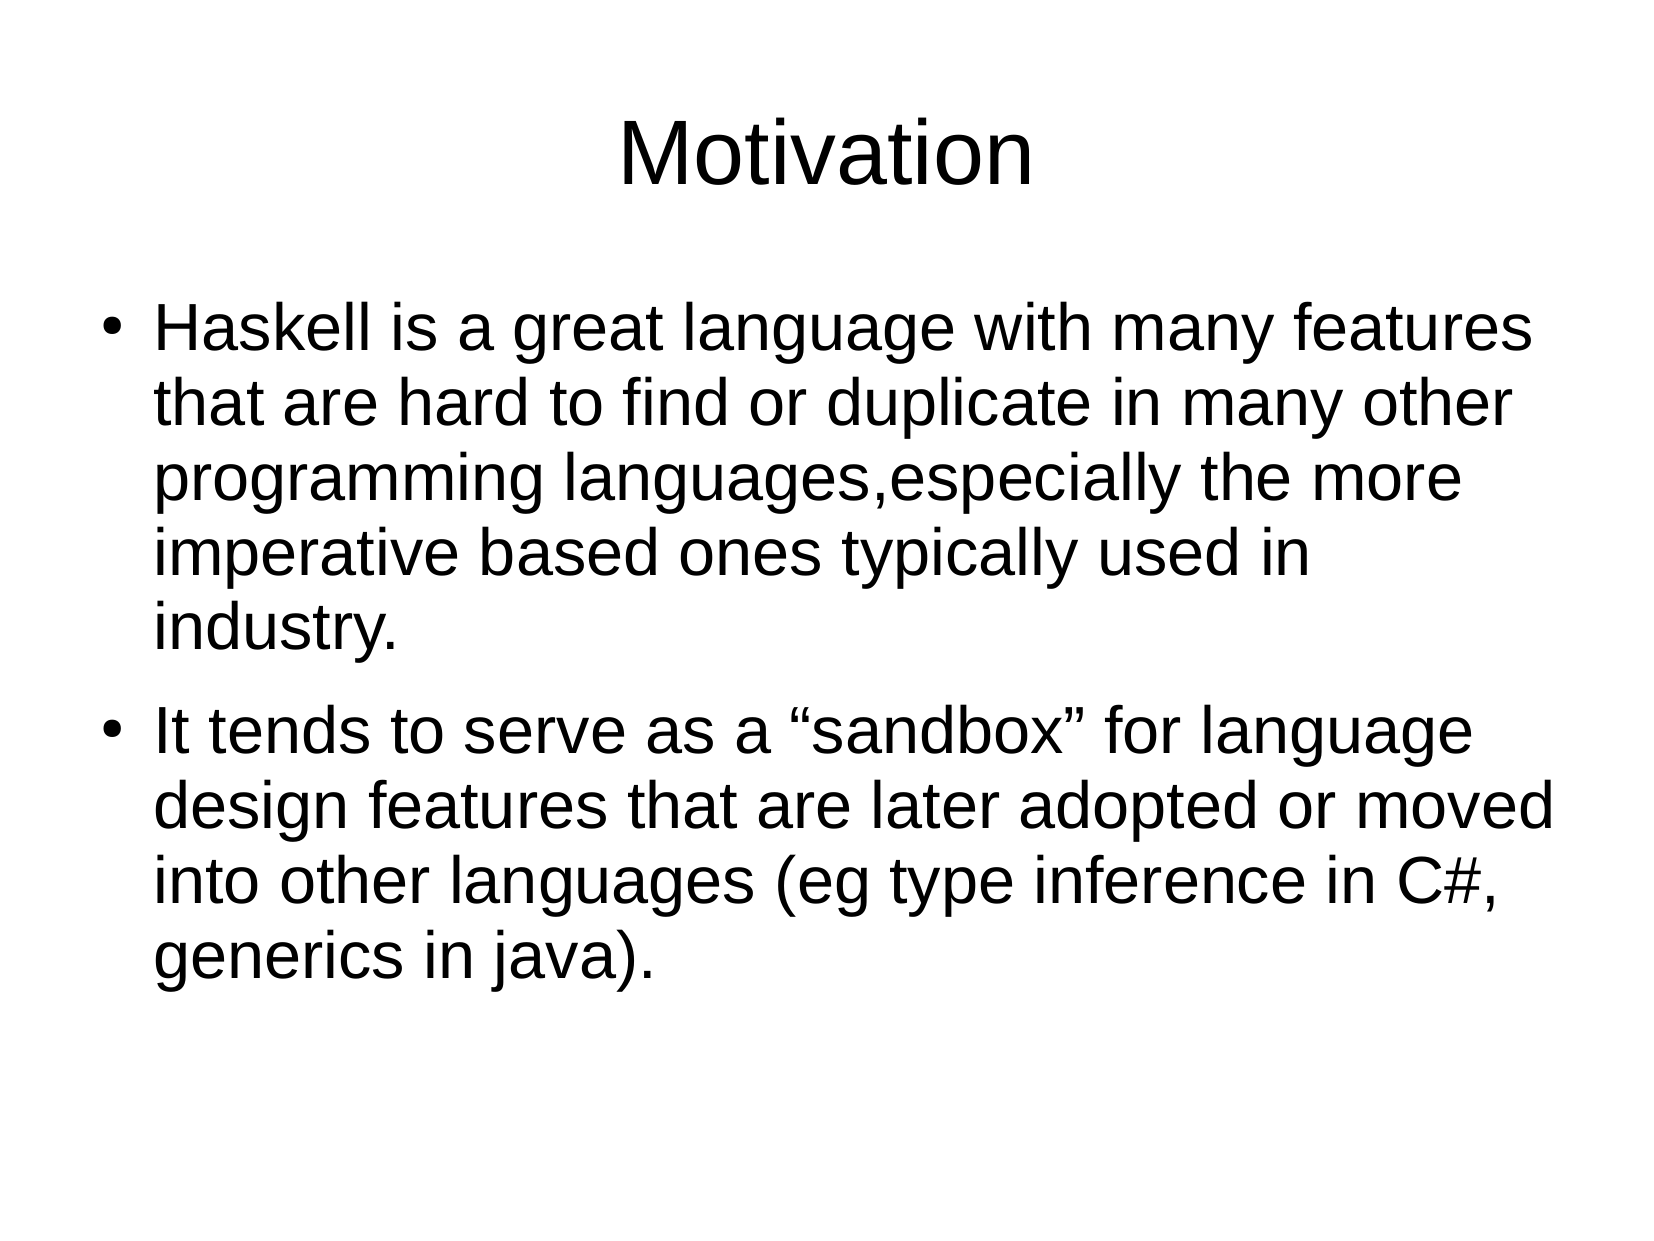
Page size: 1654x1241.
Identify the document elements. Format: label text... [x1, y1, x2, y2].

list Haskell is a great language with many features that are hard to find or duplicate in many other programming languages,especially the more imperative based ones typically used in industry. It tends to serve as a “sandbox” for language design features that are later adopted or moved into other languages (eg type inference in C#, generics in java). [82, 290, 1571, 1109]
title Motivation [82, 49, 1571, 257]
